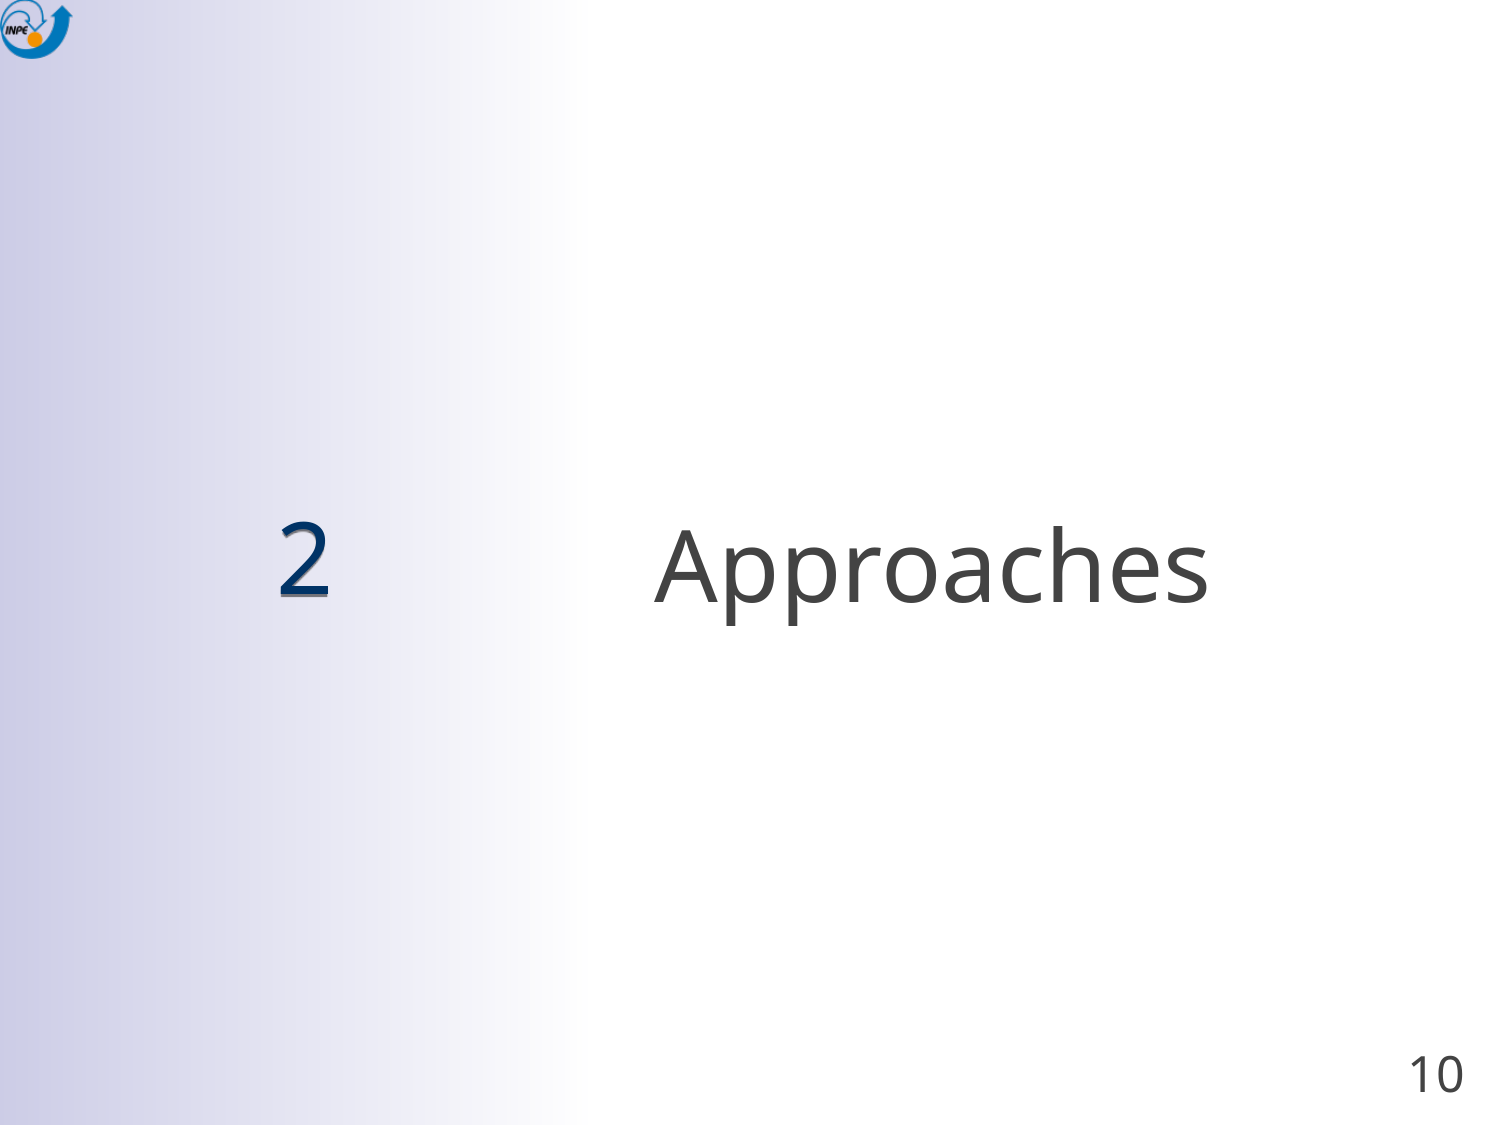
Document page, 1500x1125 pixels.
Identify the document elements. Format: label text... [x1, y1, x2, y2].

slide_number 1 [1389, 1033, 1480, 1120]
list Approaches [639, 59, 1465, 1050]
title 2 [106, 59, 490, 1052]
picture [0, 0, 73, 59]
